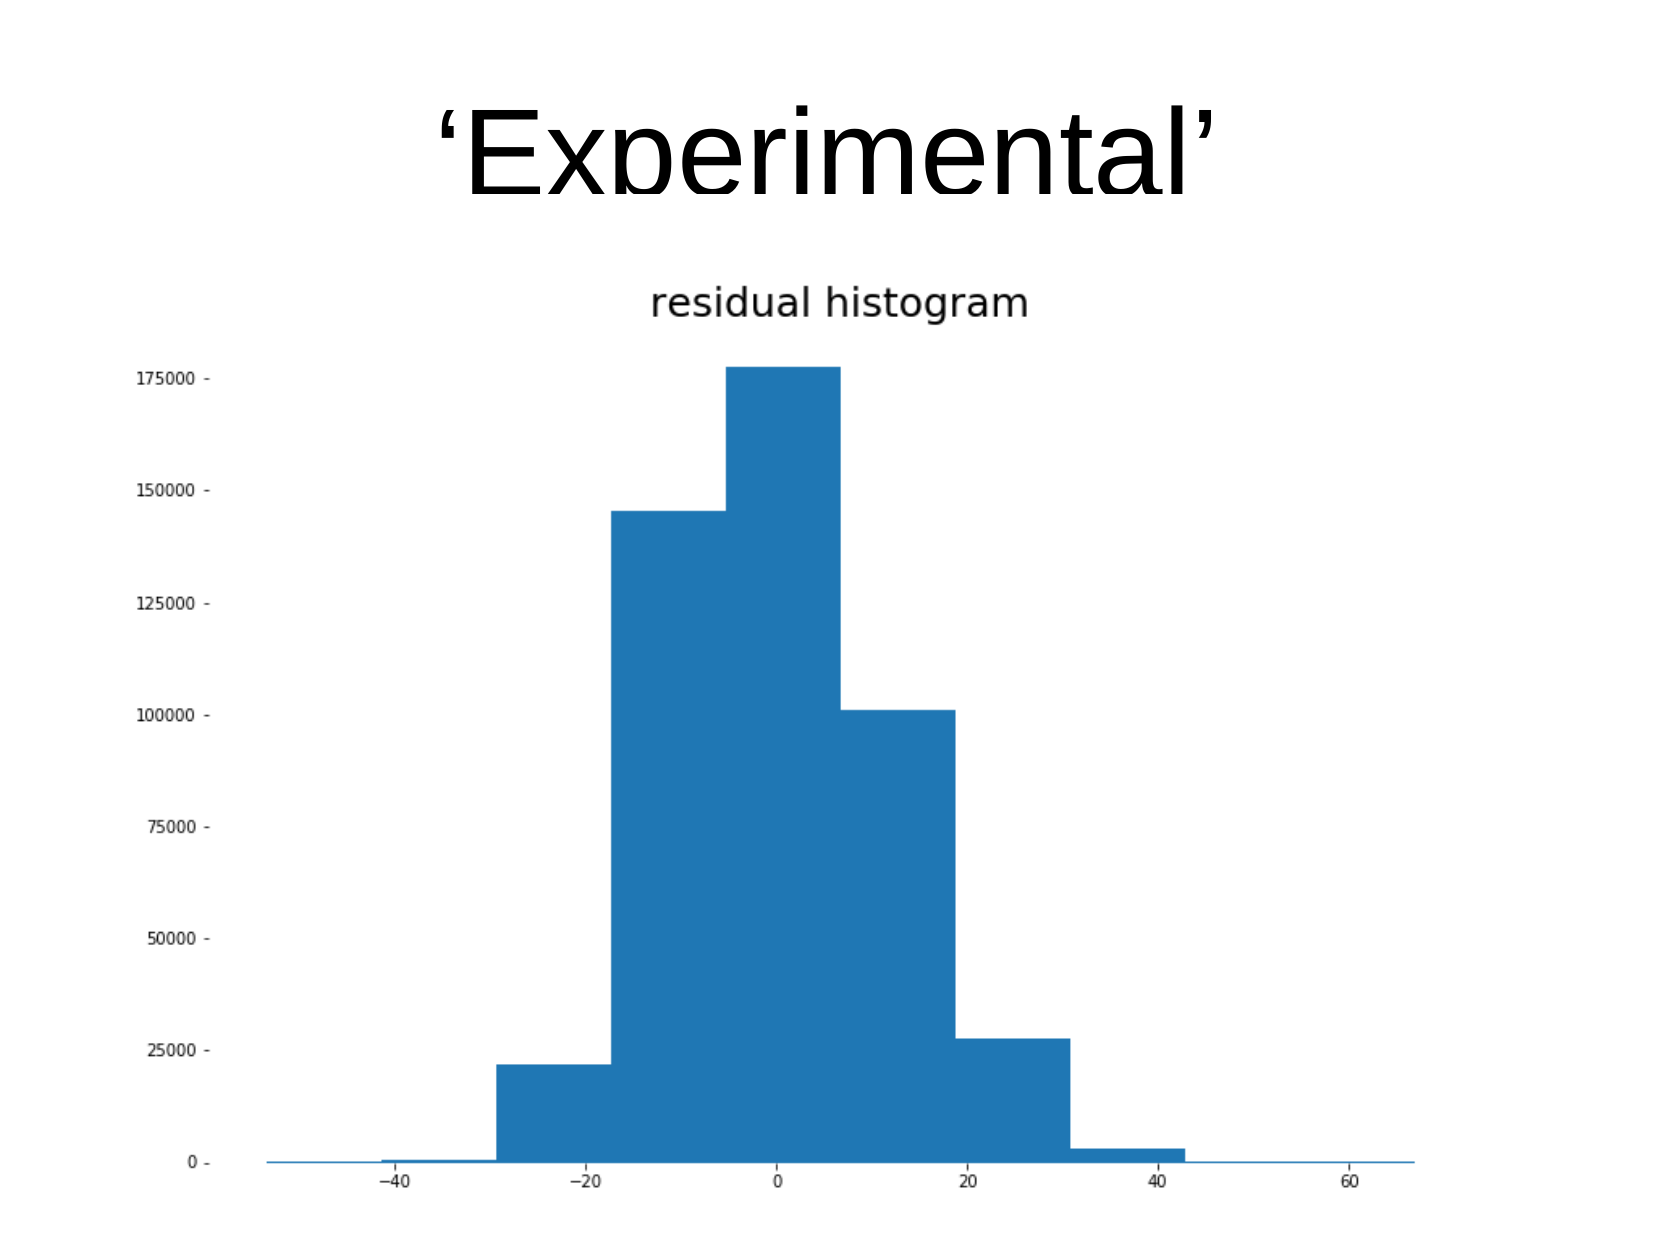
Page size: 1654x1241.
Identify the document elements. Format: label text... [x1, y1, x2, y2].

picture [5, 194, 1636, 1241]
title ‘Experimental’ [82, 49, 1571, 194]
